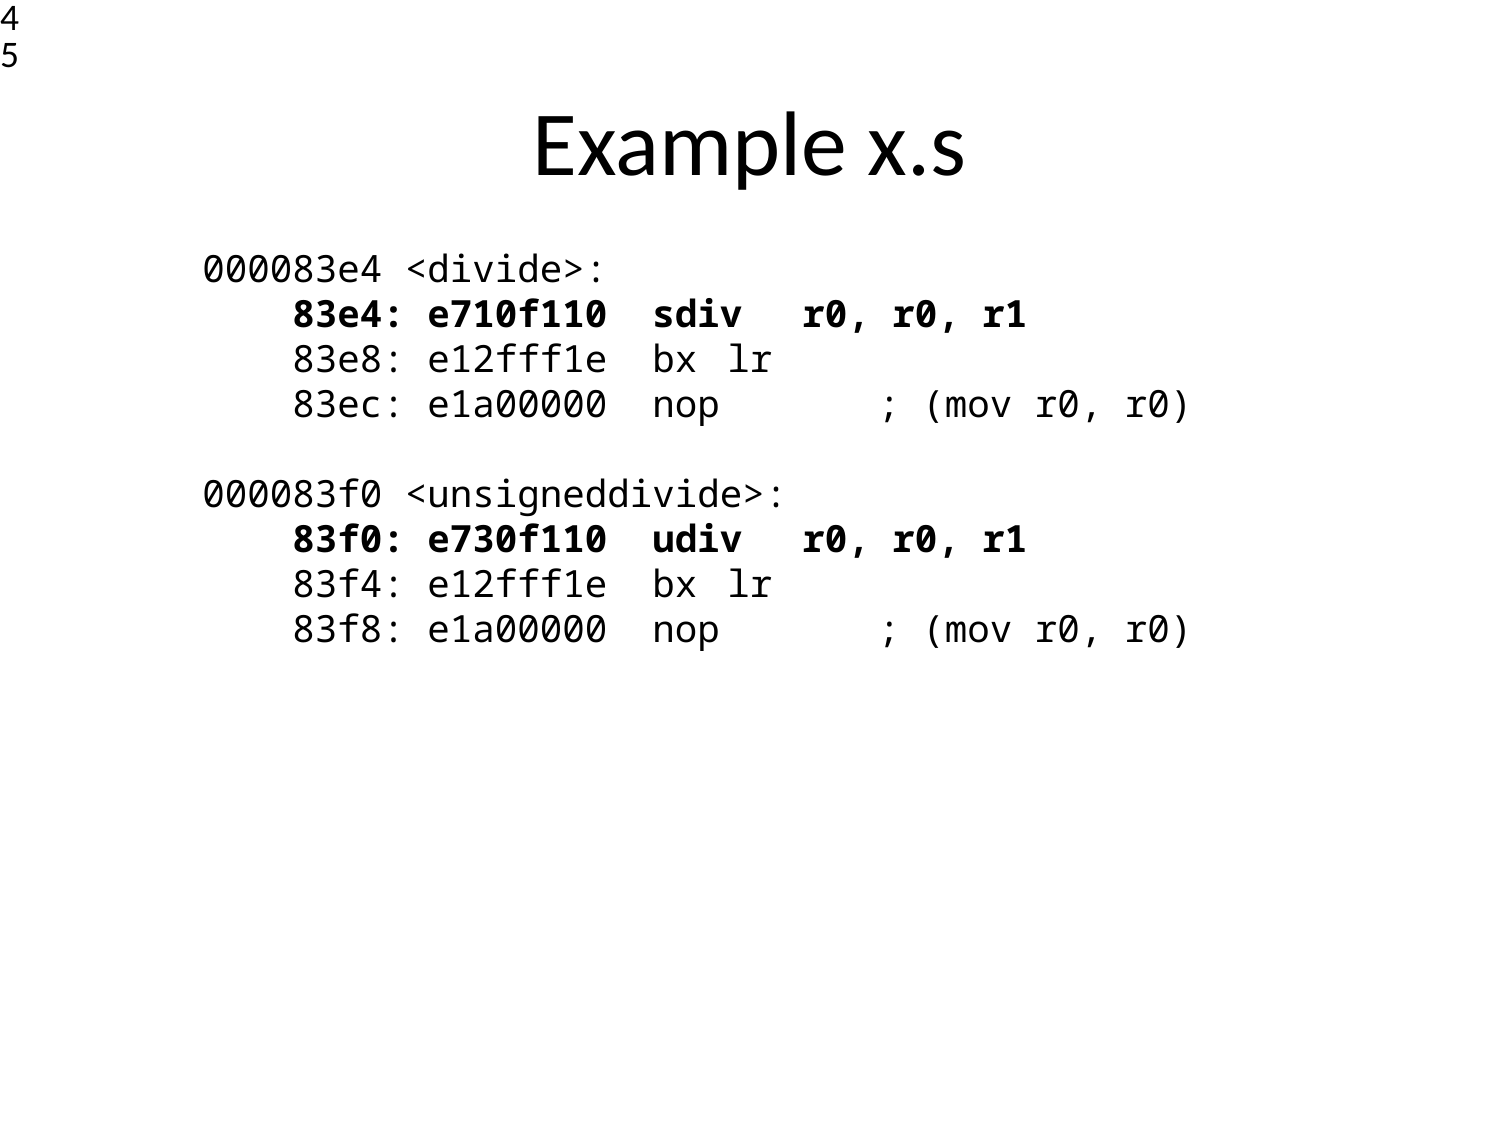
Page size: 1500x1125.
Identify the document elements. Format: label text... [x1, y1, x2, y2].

title Example x.s [75, 45, 1425, 233]
text_box 000083e4 <divide>: 83e4: e710f110 sdiv r0, r0, r1 83e8: e12fff1e bx lr 83ec: e1a00000 nop ; (mov r0, r0) 000083f0 <unsigneddivide>: 83f0: e730f110 udiv r0, r0, r1 83f4: e12fff1e bx lr 83f8: e1a00000 nop ; (mov r0, r0) [187, 237, 1263, 658]
